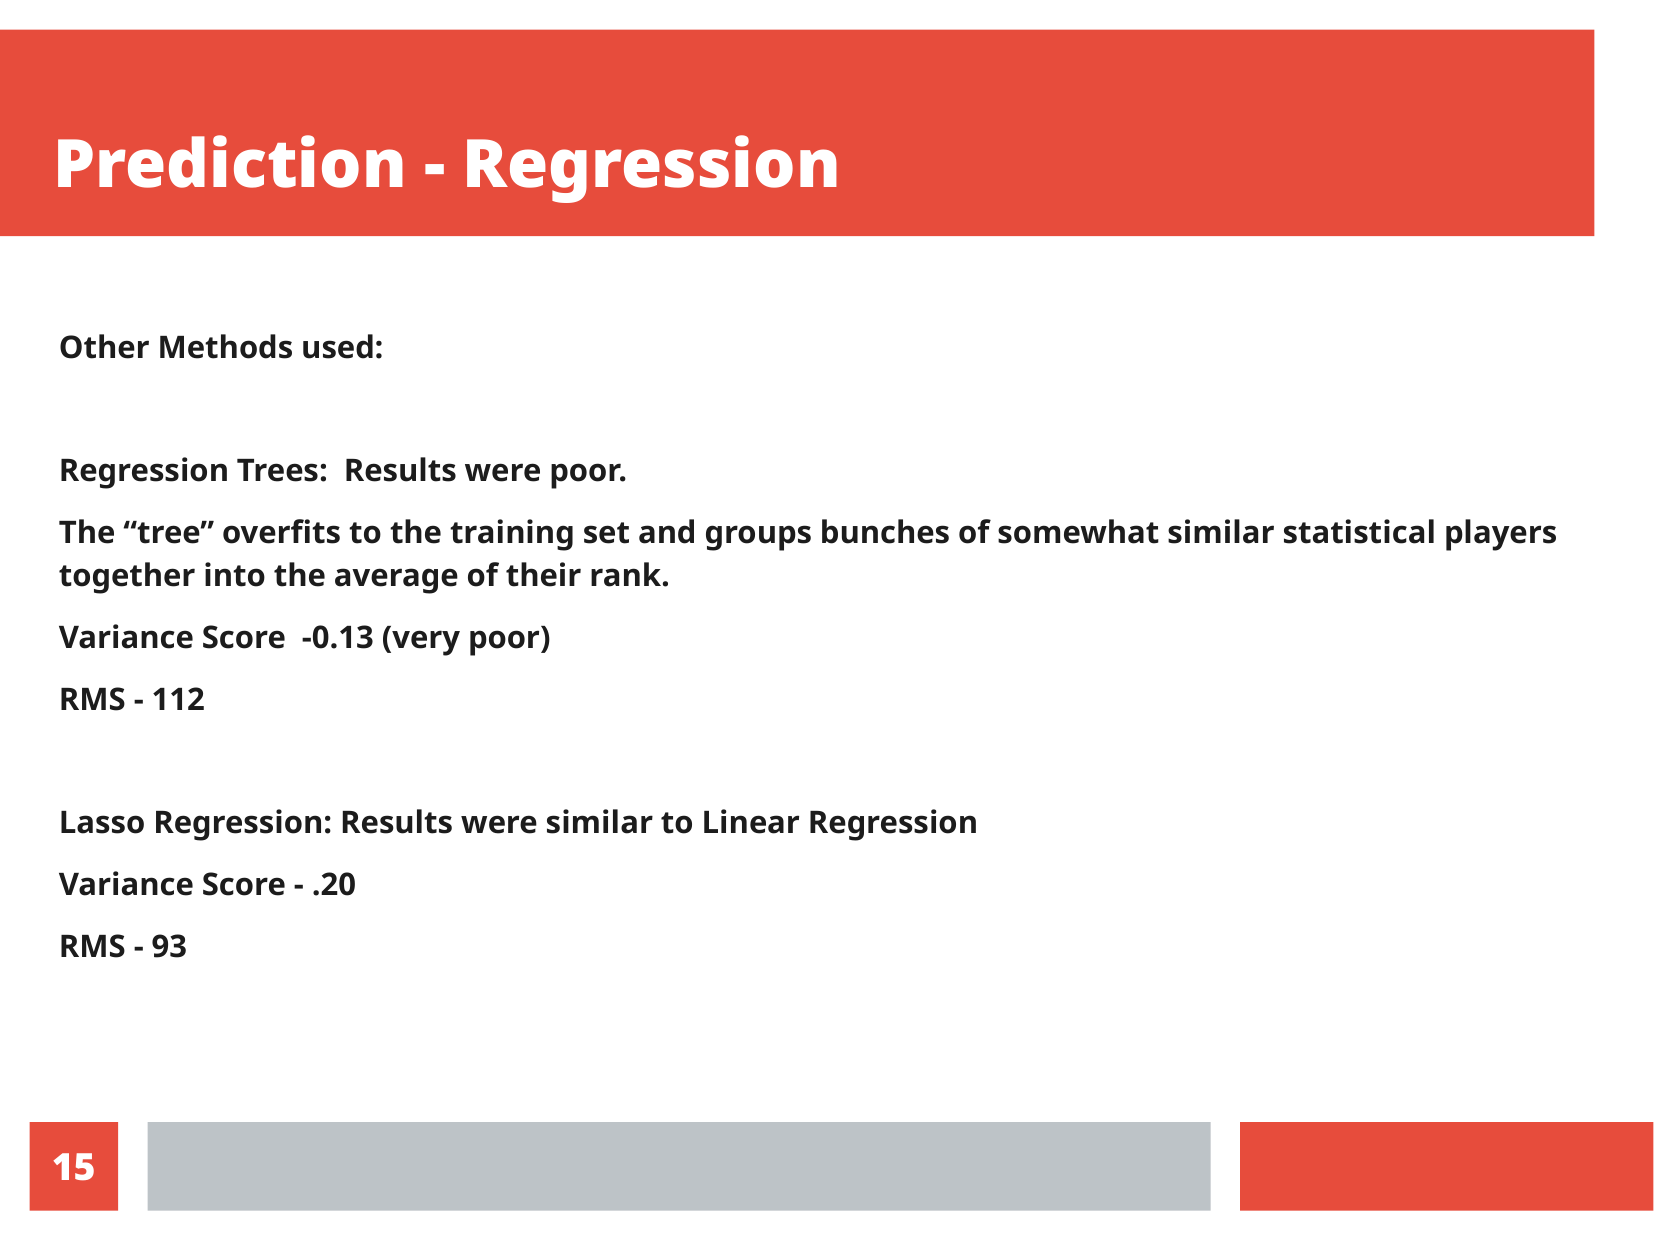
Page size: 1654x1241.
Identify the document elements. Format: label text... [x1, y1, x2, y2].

title Prediction - Regression [53, 59, 1589, 207]
list Other Methods used: Regression Trees: Results were poor. The “tree” overfits to the training set and groups bunches of somewhat similar statistical players together into the average of their rank. Variance Score -0.13 (very poor) RMS - 112 Lasso Regression: Results were similar to Linear Regression Variance Score - .20 RMS - 93 [59, 324, 1565, 1093]
